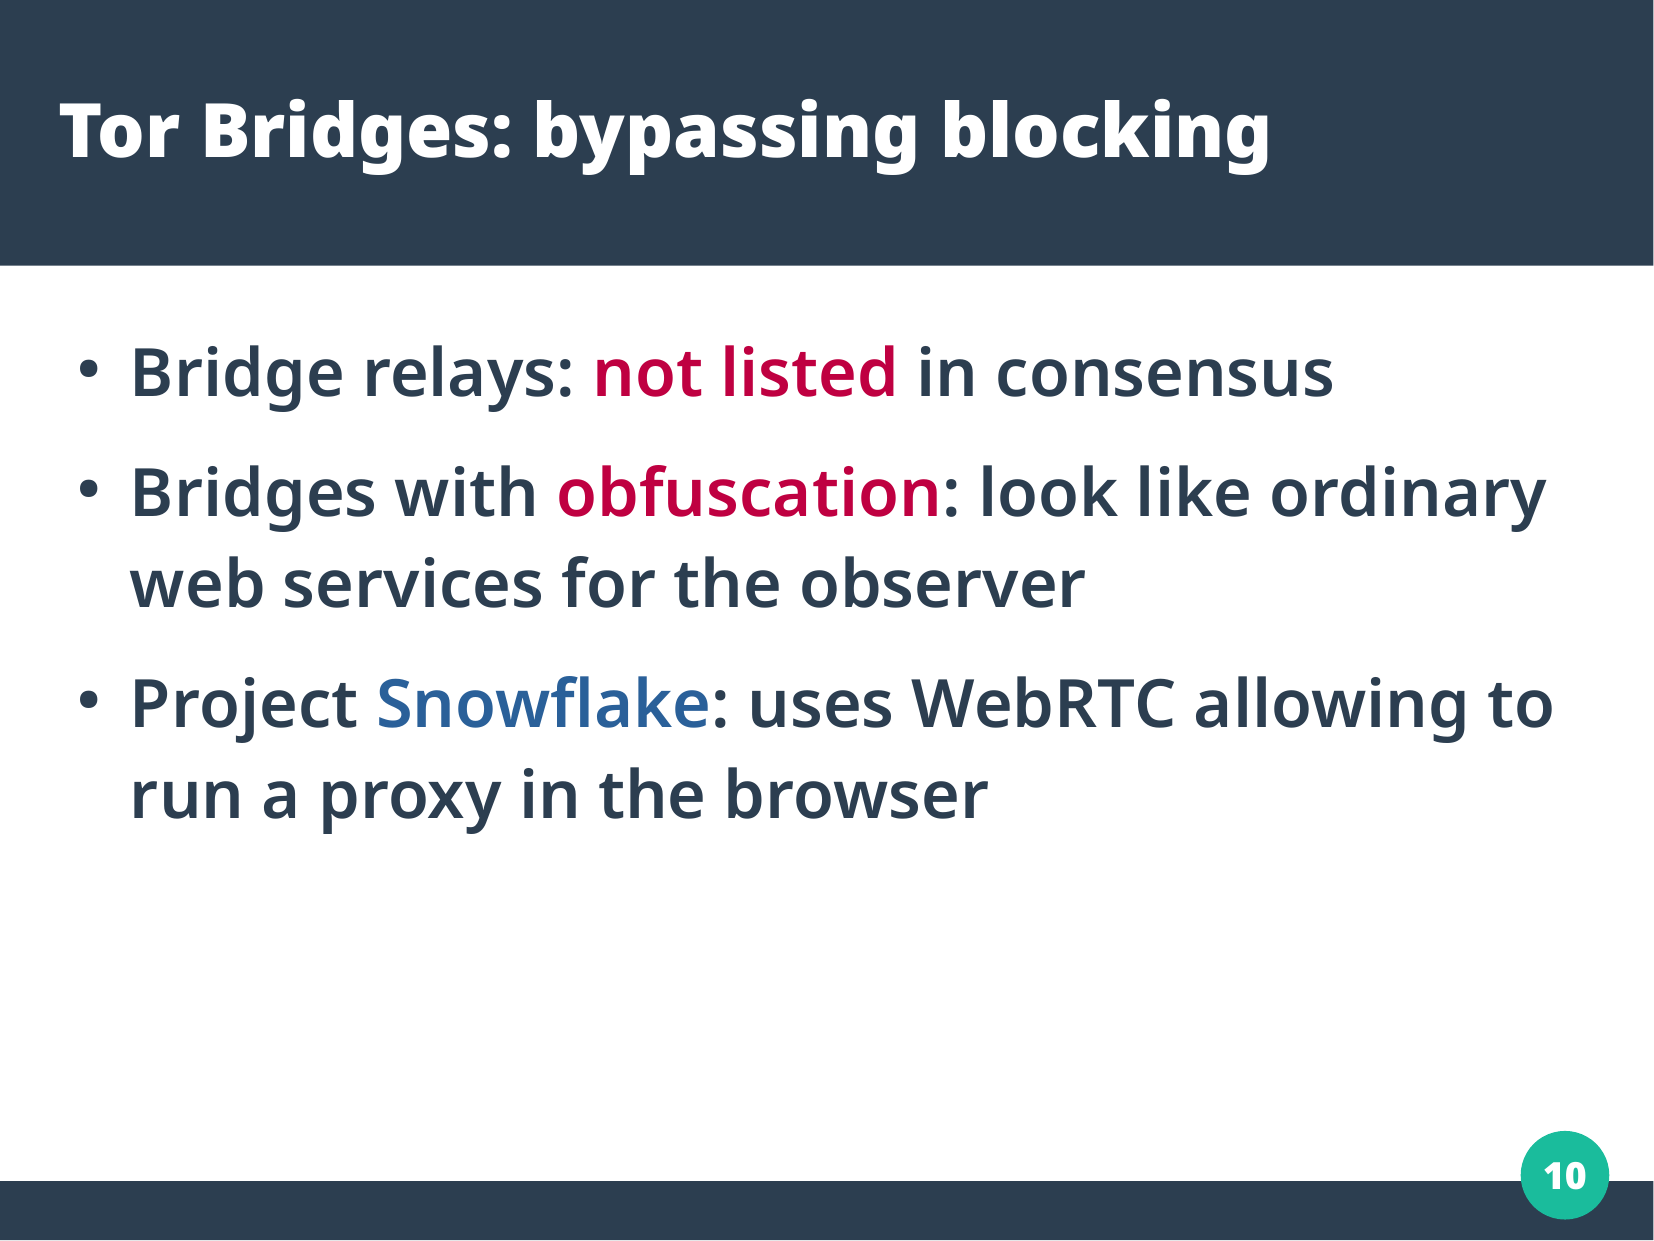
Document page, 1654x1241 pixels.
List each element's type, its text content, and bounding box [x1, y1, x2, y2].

title Tor Bridges: bypassing blocking [59, 49, 1595, 207]
list Bridge relays: not listed in consensus Bridges with obfuscation: look like ordinary web services for the observer Project Snowflake: uses WebRTC allowing to run a proxy in the browser [59, 324, 1595, 1152]
